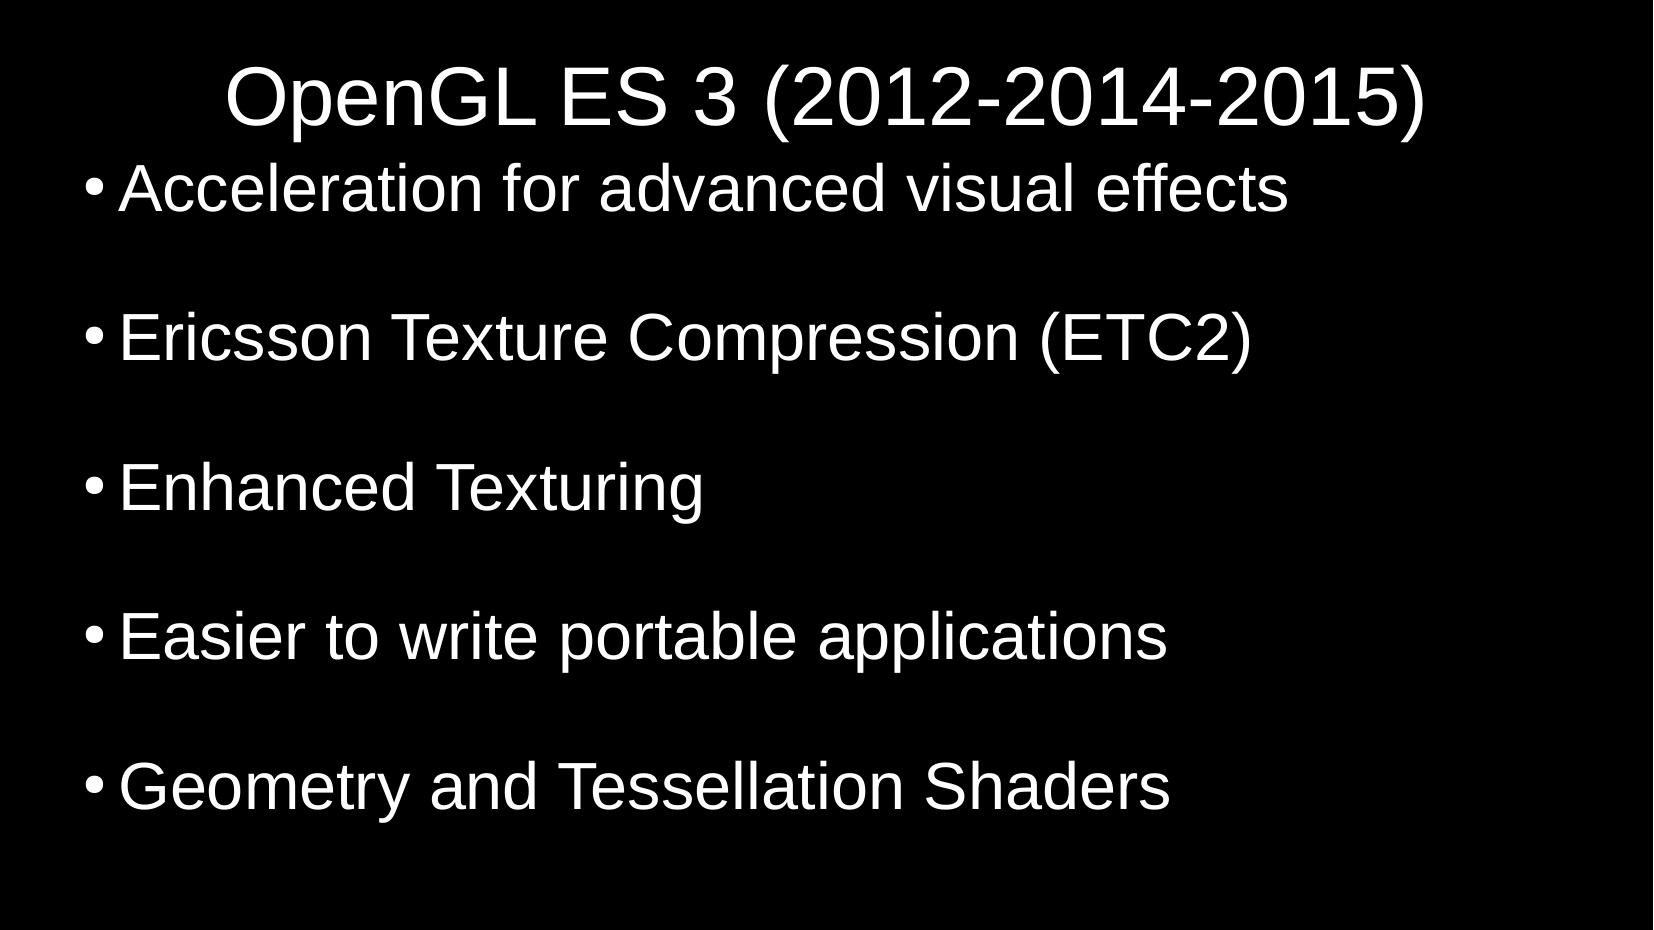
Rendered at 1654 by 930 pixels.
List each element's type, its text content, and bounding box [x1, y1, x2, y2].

title OpenGL ES 3 (2012-2014-2015) [82, 19, 1571, 150]
subtitle Acceleration for advanced visual effects Ericsson Texture Compression (ETC2) Enhanced Texturing Easier to write portable applications Geometry and Tessellation Shaders [82, 150, 1571, 824]
